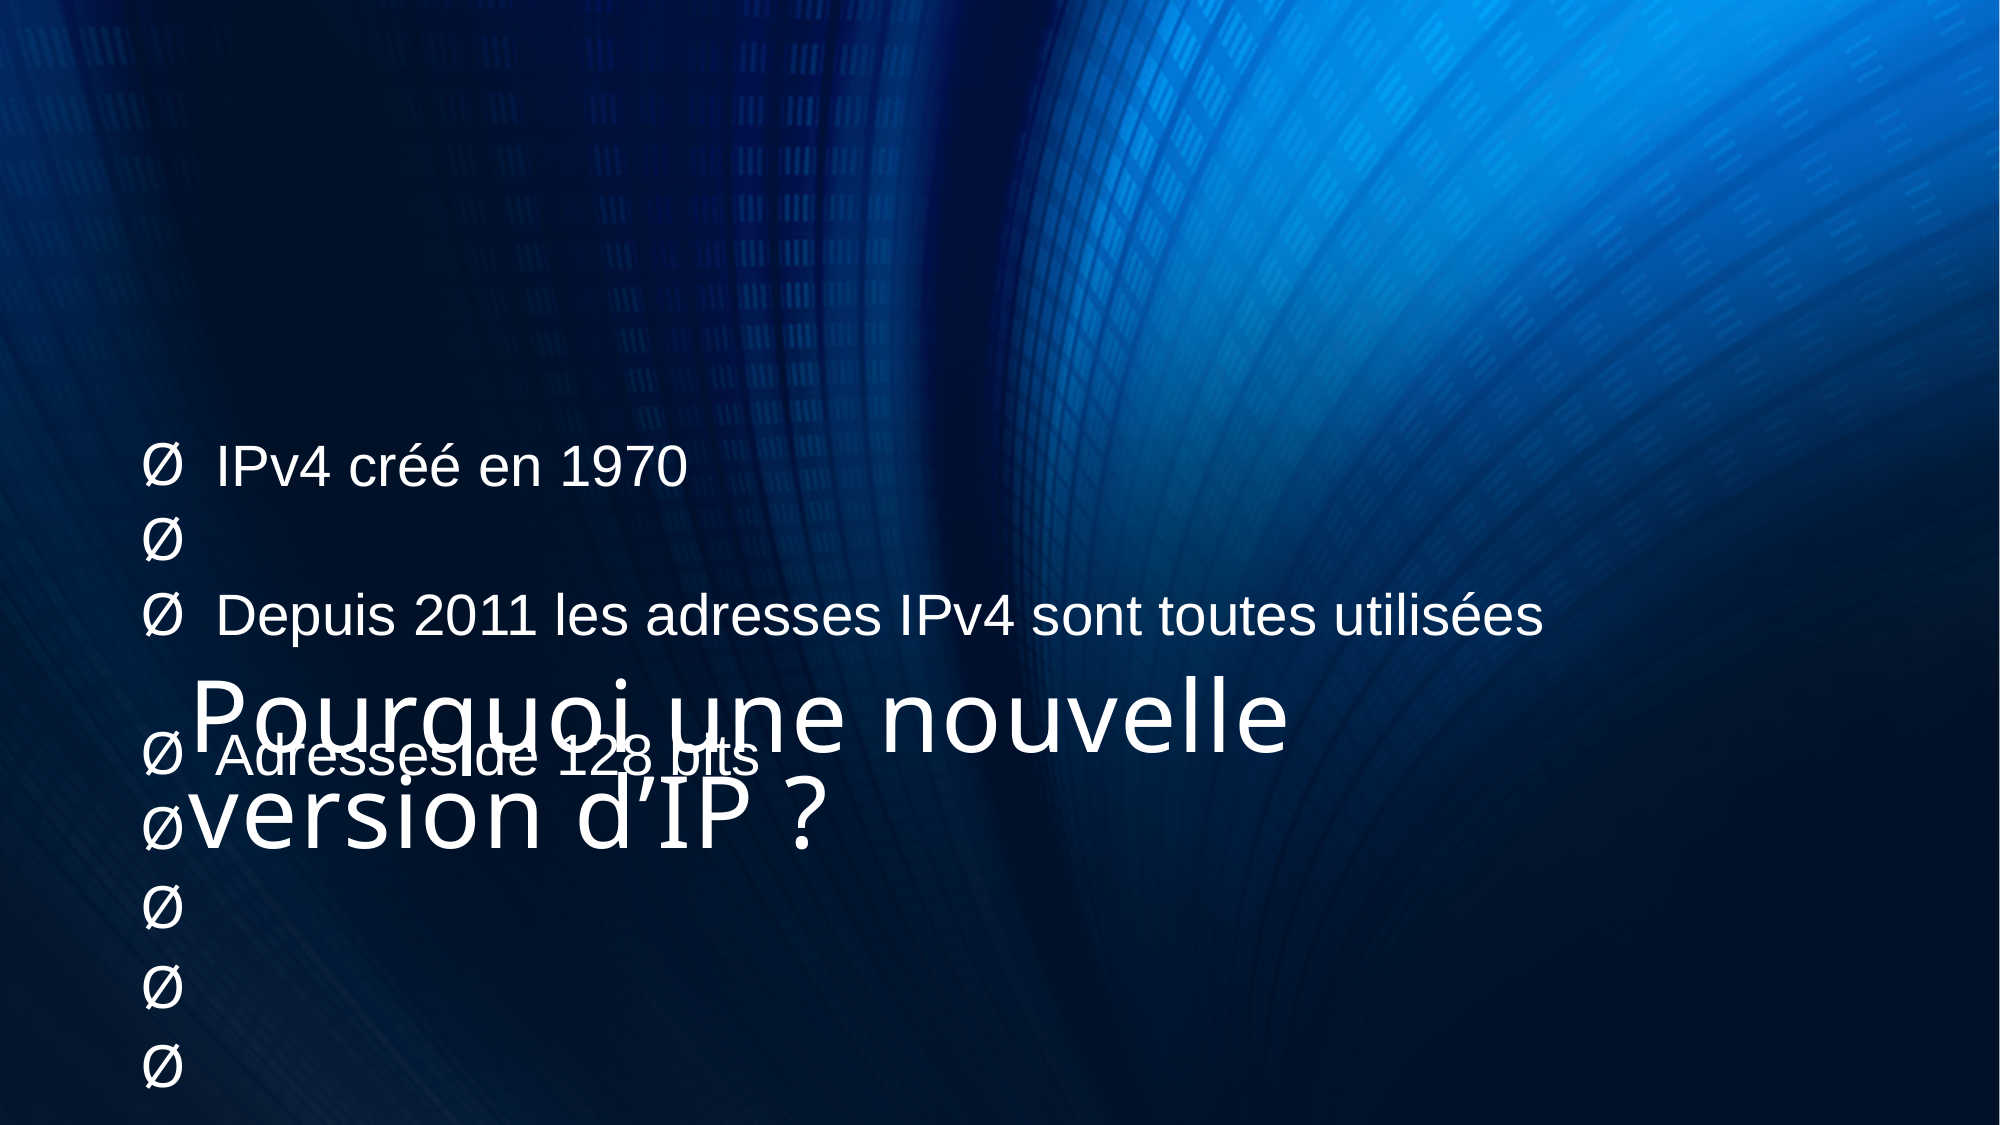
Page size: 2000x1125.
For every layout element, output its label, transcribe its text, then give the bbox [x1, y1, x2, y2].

title Pourquoi une nouvelle version d’IP ? [185, 75, 1815, 200]
text_box IPv4 créé en 1970 Depuis 2011 les adresses IPv4 sont toutes utilisées Adresses de 128 bits [125, 420, 1874, 1073]
